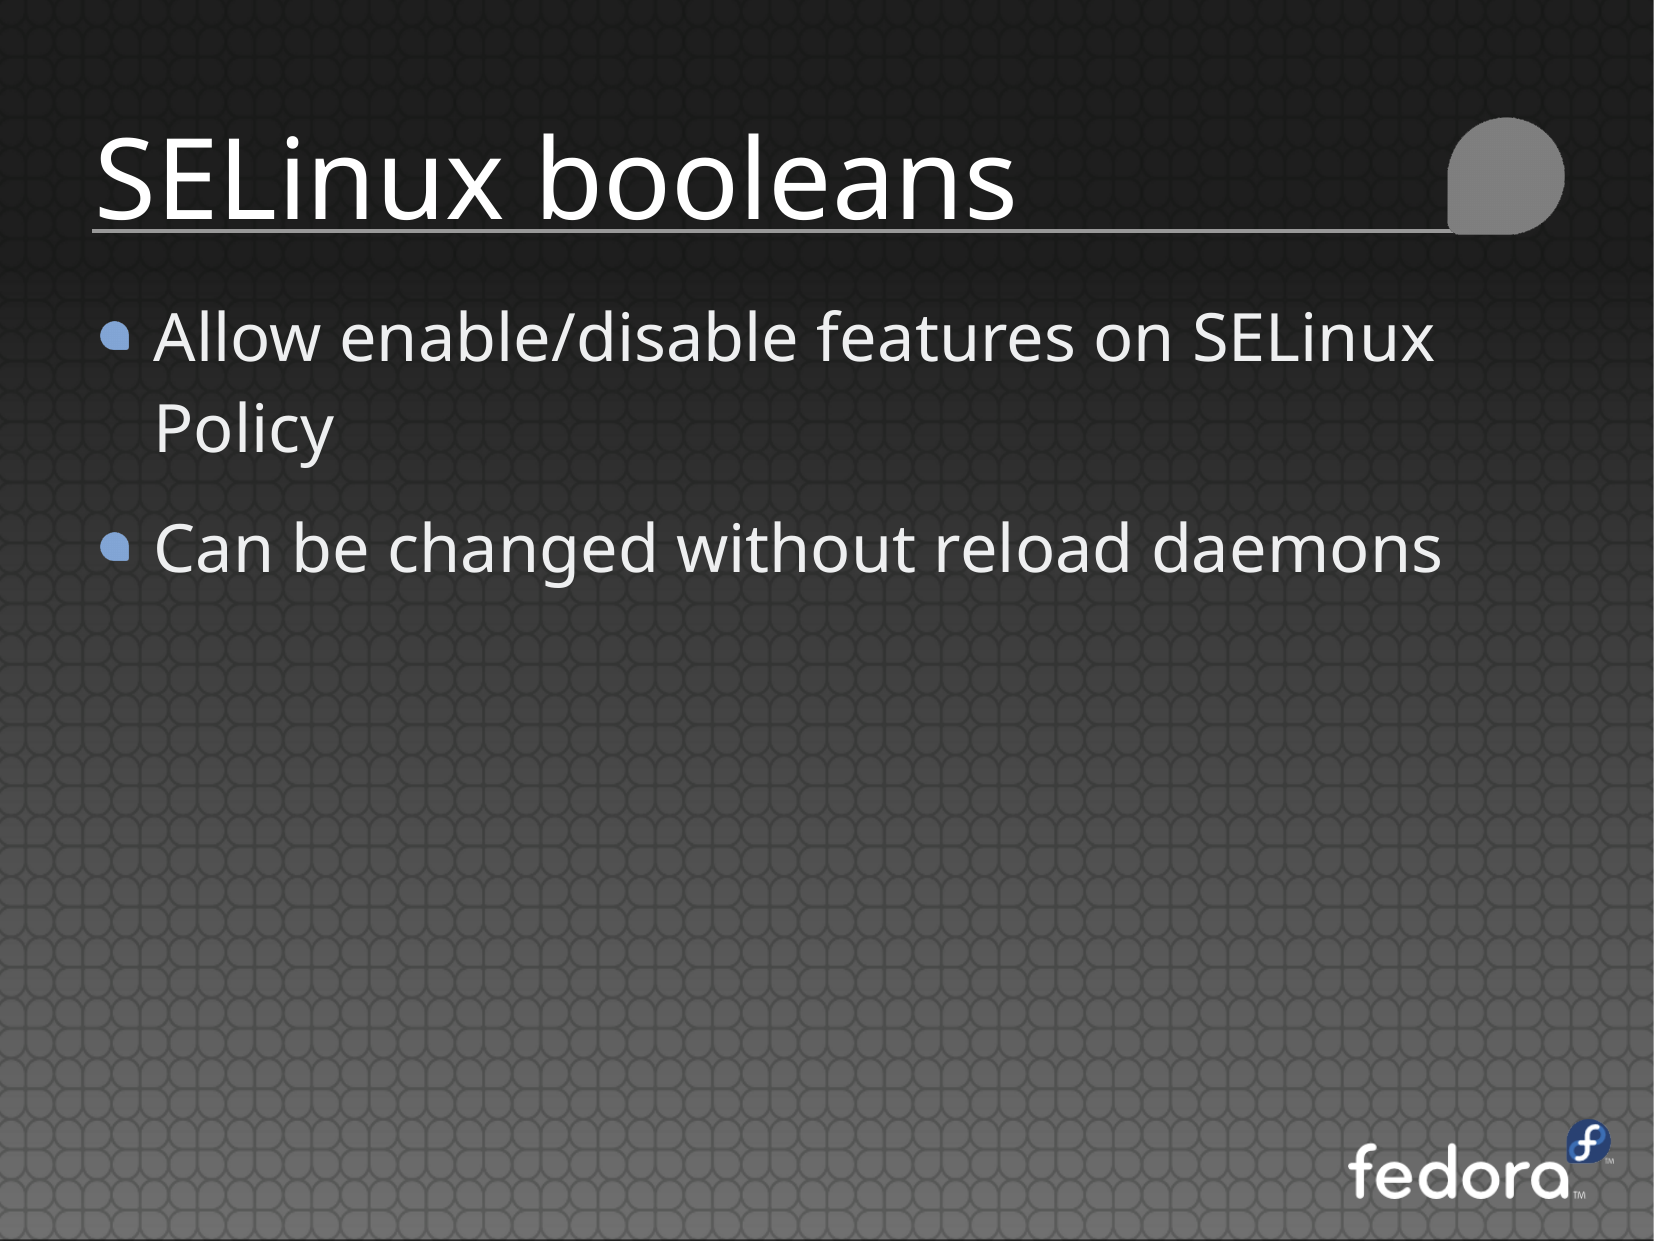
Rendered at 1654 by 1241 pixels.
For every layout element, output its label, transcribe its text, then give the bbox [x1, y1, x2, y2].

list Allow enable/disable features on SELinux Policy Can be changed without reload daemons [82, 290, 1622, 1094]
title SELinux booleans [94, 100, 1426, 251]
picture [0, 0, 1654, 1241]
